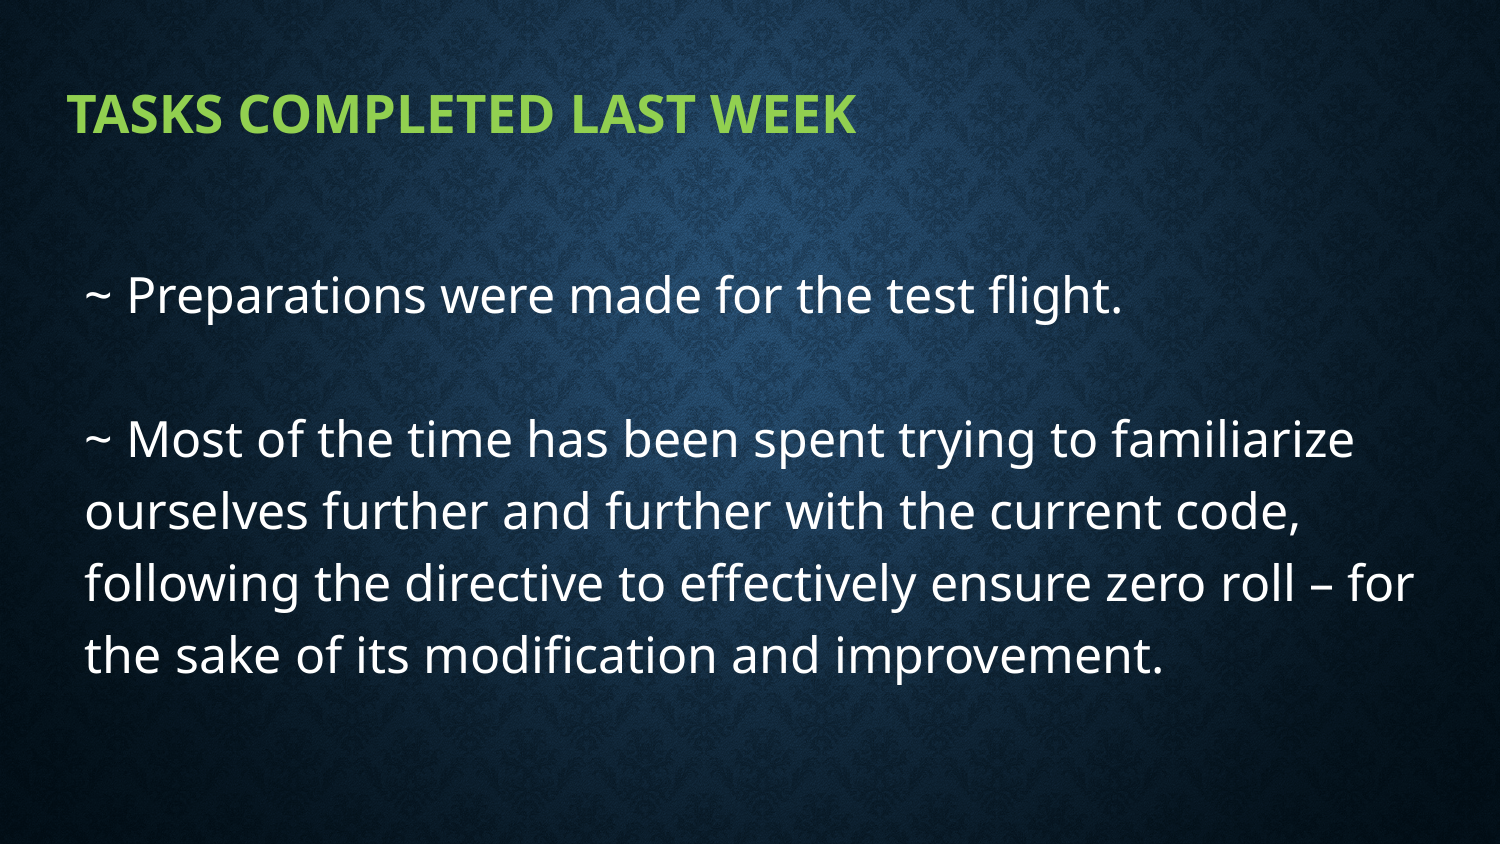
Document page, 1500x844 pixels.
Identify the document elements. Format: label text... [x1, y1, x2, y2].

title Tasks completed last week [51, 72, 1449, 166]
list ~ Preparations were made for the test flight. ~ Most of the time has been spent trying to familiarize ourselves further and further with the current code, following the directive to effectively ensure zero roll – for the sake of its modification and improvement. [51, 166, 1449, 728]
picture [0, 0, 1500, 844]
